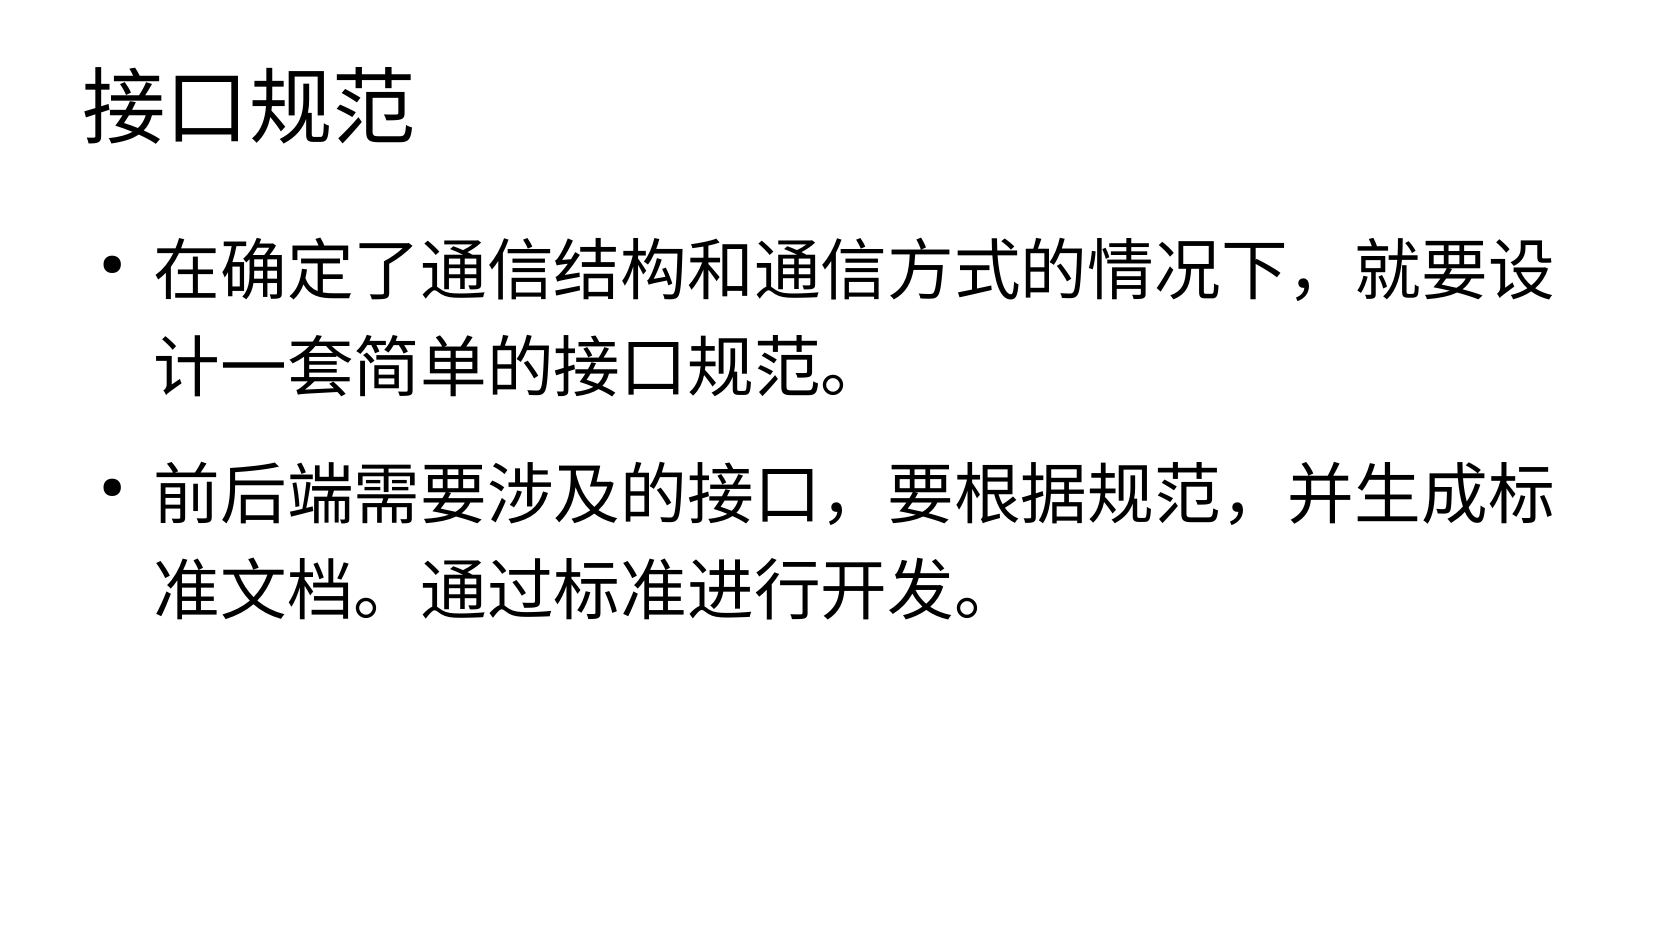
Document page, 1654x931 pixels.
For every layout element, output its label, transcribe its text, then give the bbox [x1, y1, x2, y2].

list 在确定了通信结构和通信方式的情况下，就要设计一套简单的接口规范。 前后端需要涉及的接口，要根据规范，并生成标准文档。通过标准进行开发。 [82, 217, 1571, 875]
title 接口规范 [82, 37, 1571, 166]
